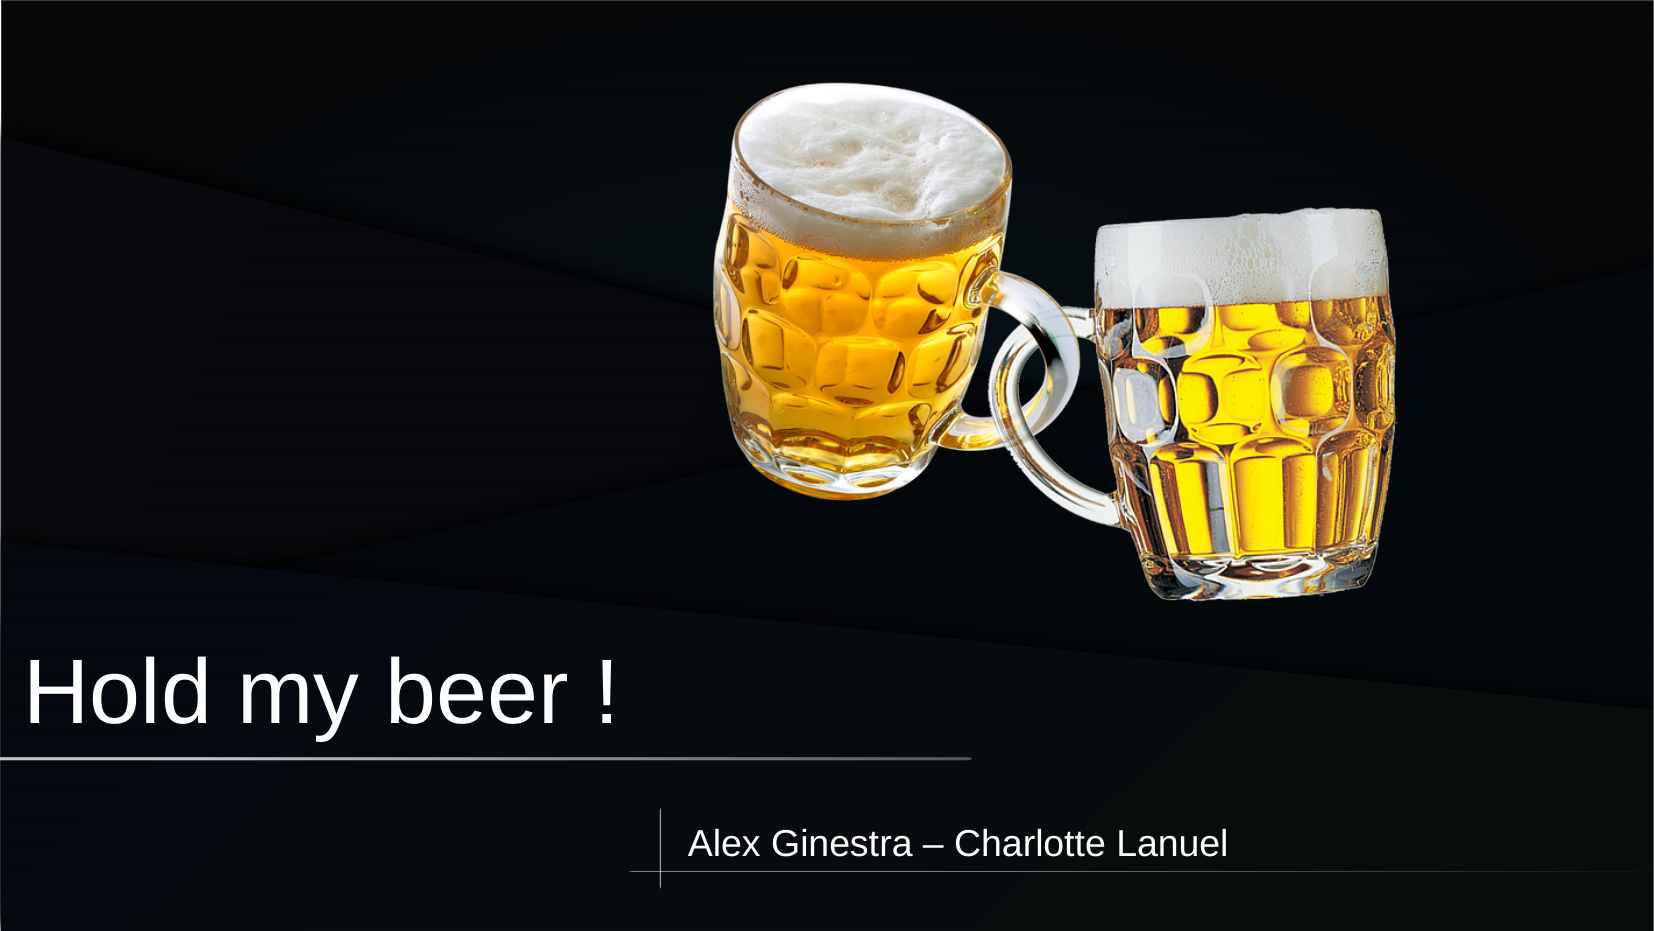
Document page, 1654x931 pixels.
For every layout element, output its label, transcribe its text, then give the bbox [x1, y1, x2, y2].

text_box Alex Ginestra – Charlotte Lanuel [673, 814, 1244, 872]
picture [0, 0, 1654, 931]
title Hold my beer ! [23, 637, 1501, 746]
